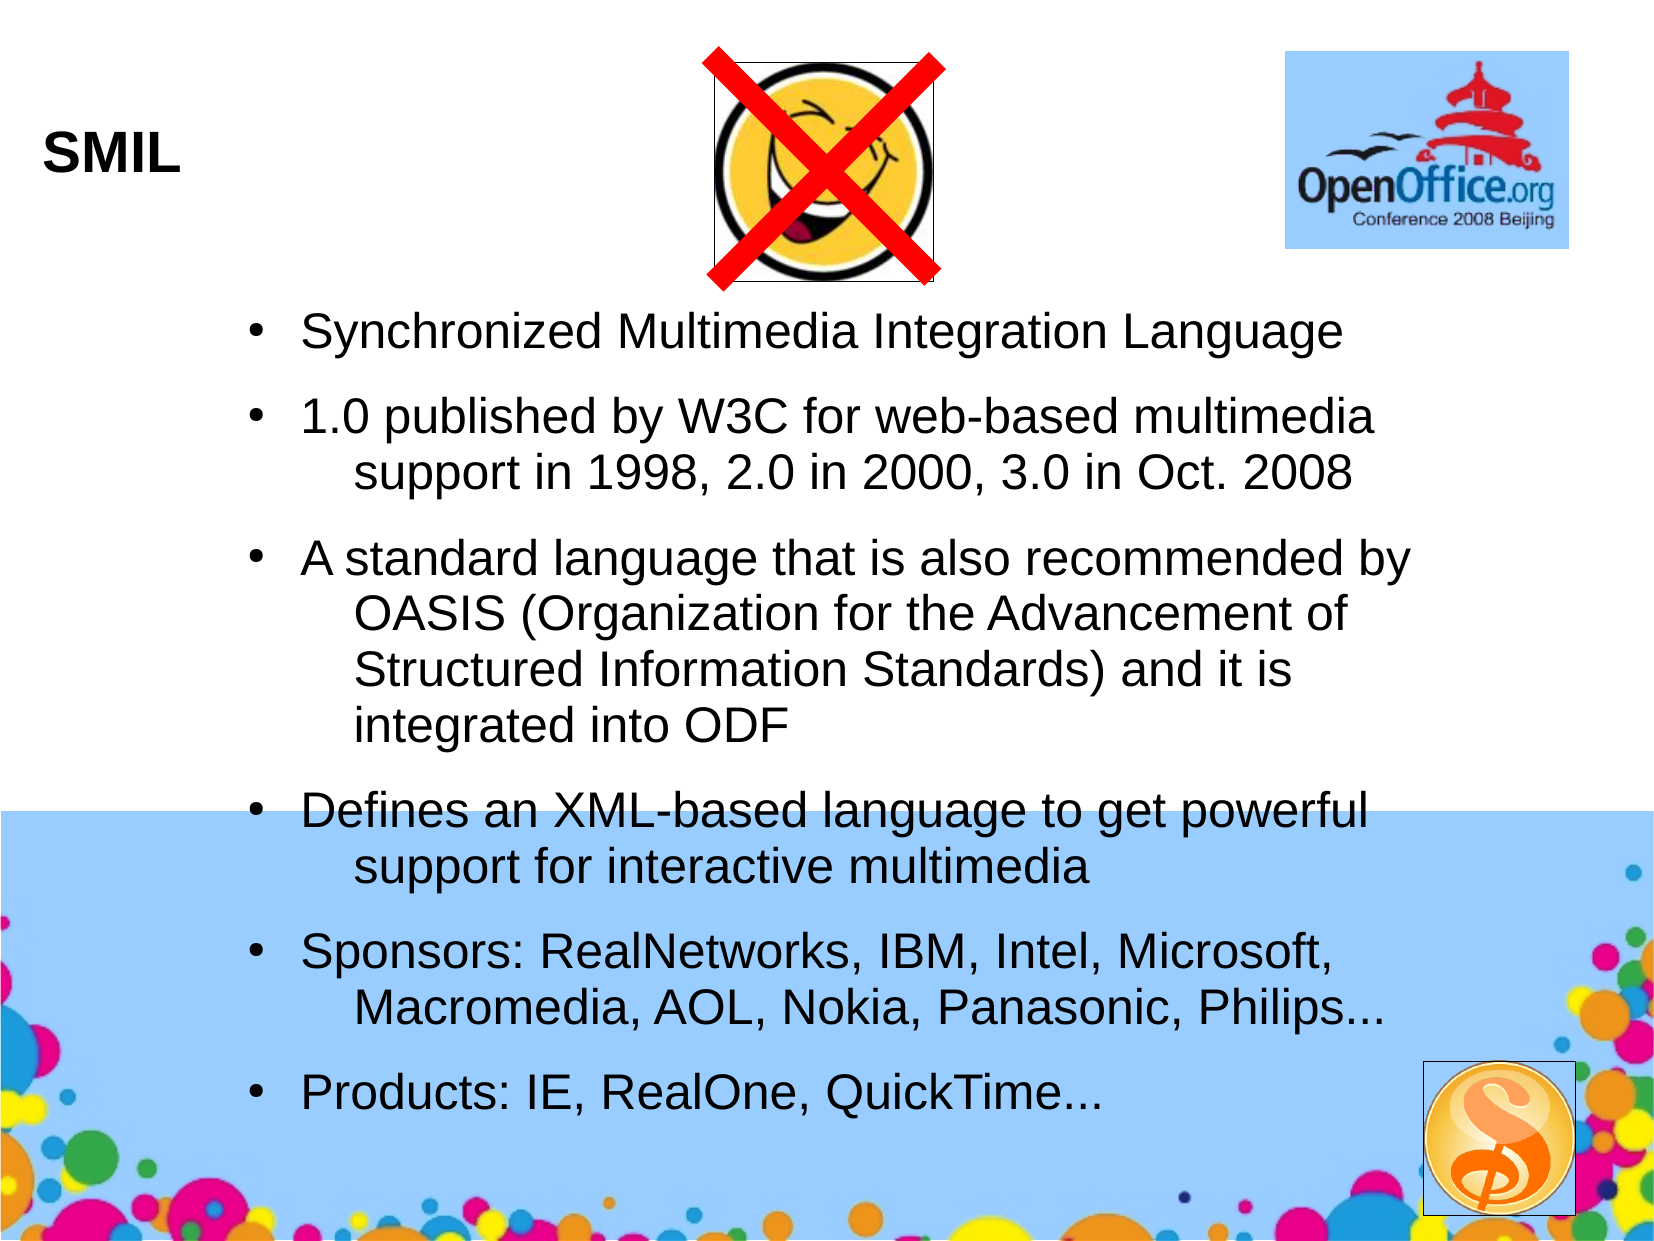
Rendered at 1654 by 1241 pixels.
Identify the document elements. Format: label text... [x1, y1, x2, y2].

picture [0, 811, 1654, 1241]
picture [736, 62, 917, 153]
list Synchronized Multimedia Integration Language 1.0 published by W3C for web-based multimedia support in 1998, 2.0 in 2000, 3.0 in Oct. 2008 A standard language that is also recommended by OASIS (Organization for the Advancement of Structured Information Standards) and it is integrated into ODF Defines an XML-based language to get powerful support for interactive multimedia Sponsors: RealNetworks, IBM, Intel, Microsoft, Macromedia, AOL, Nokia, Panasonic, Philips... Products: IE, RealOne, QuickTime... [196, 295, 1526, 1136]
picture [735, 190, 919, 282]
picture [845, 83, 934, 260]
title SMIL [27, 112, 714, 203]
title SMIL [934, 112, 1654, 203]
picture [1285, 203, 1569, 250]
picture [714, 77, 808, 265]
text_box [701, 46, 947, 292]
picture [1285, 51, 1569, 112]
picture [1424, 1062, 1575, 1215]
